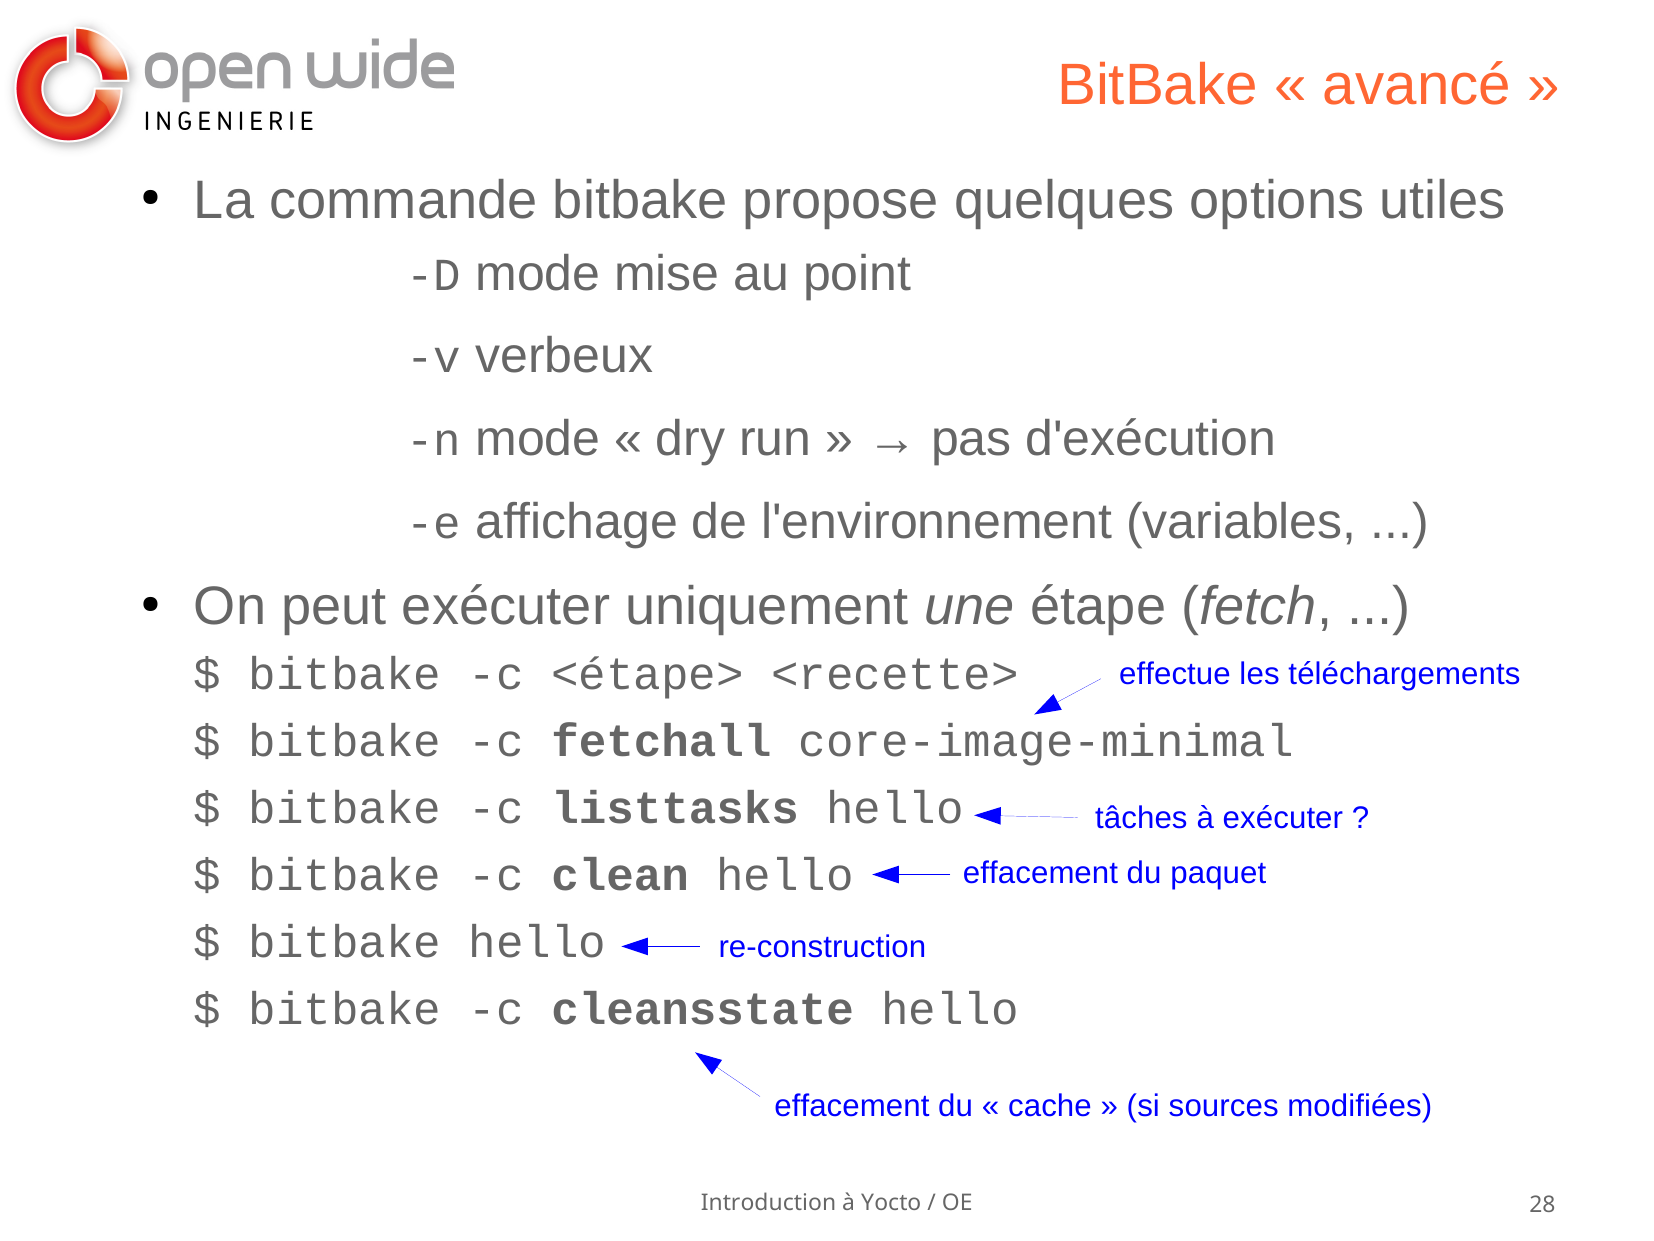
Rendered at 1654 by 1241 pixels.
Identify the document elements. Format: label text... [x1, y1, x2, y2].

title BitBake « avancé » [602, 12, 1561, 157]
text_box effacement du paquet [962, 854, 1267, 891]
text_box re-construction [718, 929, 927, 966]
text_box effectue les téléchargements [1119, 655, 1521, 692]
list La commande bitbake propose quelques options utiles -D mode mise au point -v verbeux -n mode « dry run » → pas d'exécution -e affichage de l'environnement (variables, ...) On peut exécuter uniquement une étape (fetch, ...) $ bitbake -c <étape> <recette> $ bitbake -c fetchall core-image-minimal $ bitbake -c listtasks hello $ bitbake -c clean hello $ bitbake hello $ bitbake -c cleansstate hello [123, 169, 1536, 1110]
picture [0, 0, 454, 161]
text_box tâches à exécuter ? [1095, 800, 1370, 836]
text_box effacement du « cache » (si sources modifiées) [774, 1088, 1433, 1124]
